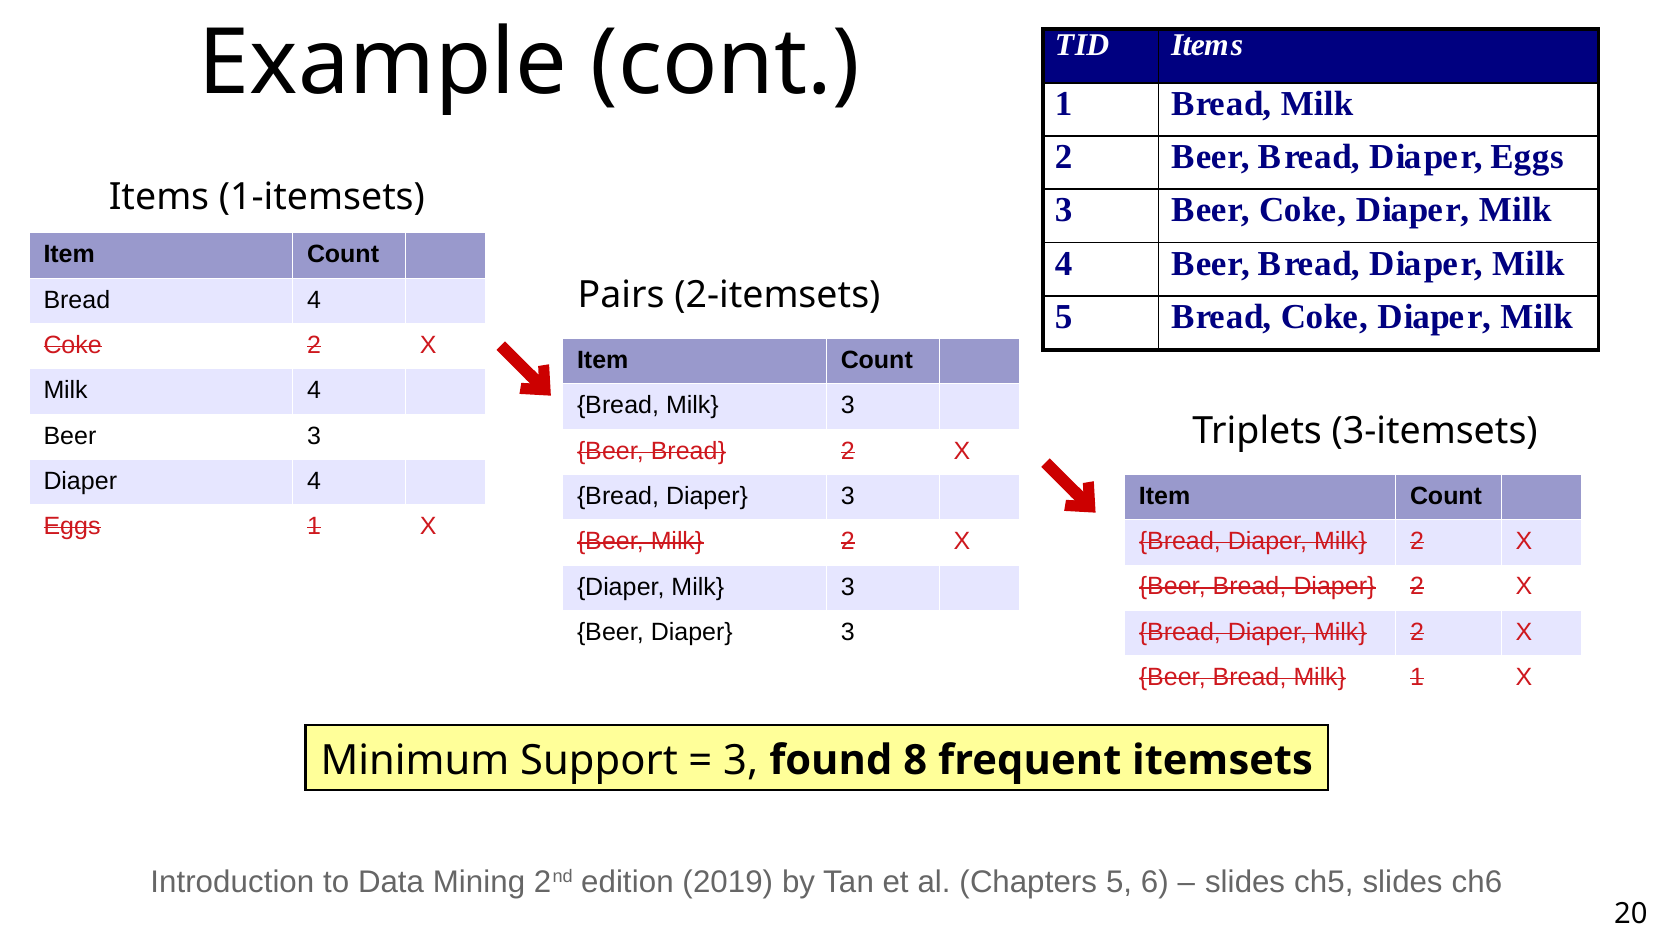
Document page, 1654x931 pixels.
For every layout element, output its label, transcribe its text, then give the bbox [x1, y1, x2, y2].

table_cell [940, 566, 1019, 610]
table_cell 4 [293, 369, 405, 414]
table_cell 3 [827, 611, 939, 656]
table_header Count [827, 339, 939, 383]
table_cell 2 [1396, 520, 1501, 565]
table_cell X [1502, 566, 1581, 610]
table_cell 2 [1396, 566, 1501, 610]
table_cell X [406, 505, 485, 550]
table_cell X [940, 430, 1019, 474]
title Example (cont.) [82, 1, 977, 115]
table_cell Beer [30, 415, 292, 459]
table_cell [940, 384, 1019, 429]
table_header Item [563, 339, 826, 383]
table_cell [406, 279, 485, 323]
table_cell {Beer, Bread} [563, 430, 826, 474]
table_cell 2 [827, 520, 939, 565]
table_cell Diaper [30, 460, 292, 504]
table_header Item [1125, 475, 1395, 519]
table_cell X [1502, 611, 1581, 655]
table_cell 2 [827, 430, 939, 474]
table_cell {Bread, Diaper, Milk} [1125, 611, 1395, 655]
table_cell {Beer, Bread, Milk} [1125, 656, 1395, 701]
table_cell X [406, 324, 485, 368]
table_cell X [940, 520, 1019, 565]
table_cell {Bread, Diaper} [563, 475, 826, 519]
table_cell X [1502, 656, 1581, 701]
table_cell {Beer, Diaper} [563, 611, 826, 656]
table_cell 3 [293, 415, 405, 459]
table_cell Coke [30, 324, 292, 368]
table_cell {Bread, Milk} [563, 384, 826, 429]
table_header Item [30, 233, 292, 278]
table_cell 4 [293, 279, 405, 323]
table_cell [406, 460, 485, 504]
table_cell [940, 611, 1019, 656]
table_cell [406, 369, 485, 414]
table_cell [940, 475, 1019, 519]
table_cell {Beer, Milk} [563, 520, 826, 565]
table_header [1502, 475, 1581, 519]
table_cell [406, 415, 485, 459]
table_cell 3 [827, 566, 939, 610]
table_cell {Beer, Bread, Diaper} [1125, 566, 1395, 610]
table_header [406, 233, 485, 278]
table_cell 3 [827, 475, 939, 519]
table_cell Eggs [30, 505, 292, 550]
table_cell Milk [30, 369, 292, 414]
text_box Items (1-itemsets) [94, 164, 441, 225]
table_cell 1 [293, 505, 405, 550]
table_cell 1 [1396, 656, 1501, 701]
table_cell X [1502, 520, 1581, 565]
table_cell {Diaper, Milk} [563, 566, 826, 610]
table_cell 2 [1396, 611, 1501, 655]
text_box Minimum Support = 3, found 8 frequent itemsets [305, 725, 1329, 790]
text_box Pairs (2-itemsets) [563, 262, 896, 323]
table_cell 4 [293, 460, 405, 504]
picture [1026, 27, 1612, 380]
text_box Introduction to Data Mining 2nd edition (2019) by Tan et al. (Chapters 5, 6) – slides ch5, slides ch6 [7, 857, 1646, 916]
table_header Count [293, 233, 405, 278]
table_cell 2 [293, 324, 405, 368]
table_cell {Bread, Diaper, Milk} [1125, 520, 1395, 565]
table_cell Bread [30, 279, 292, 323]
table_cell 3 [827, 384, 939, 429]
table_header Count [1396, 475, 1501, 519]
text_box Triplets (3-itemsets) [1177, 398, 1553, 459]
table_header [940, 339, 1019, 383]
